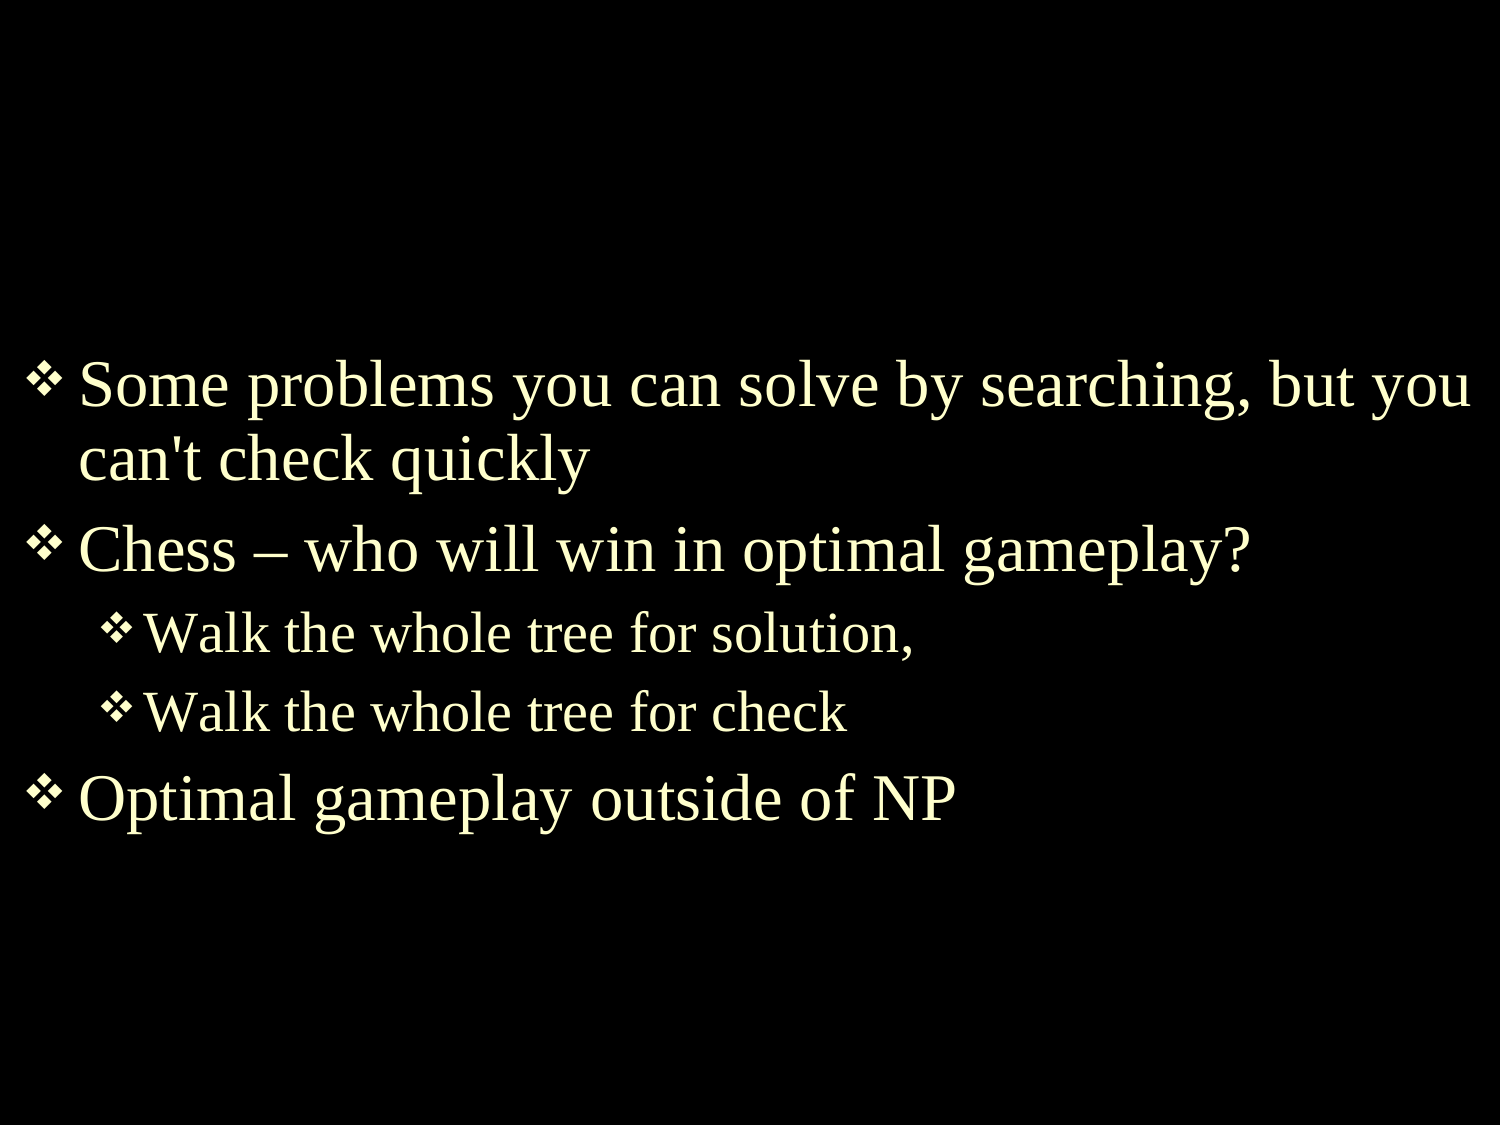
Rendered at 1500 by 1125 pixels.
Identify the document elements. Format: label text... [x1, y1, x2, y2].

list Some problems you can solve by searching, but you can't check quickly Chess – who will win in optimal gameplay? Walk the whole tree for solution, Walk the whole tree for check Optimal gameplay outside of NP [22, 347, 1482, 1090]
